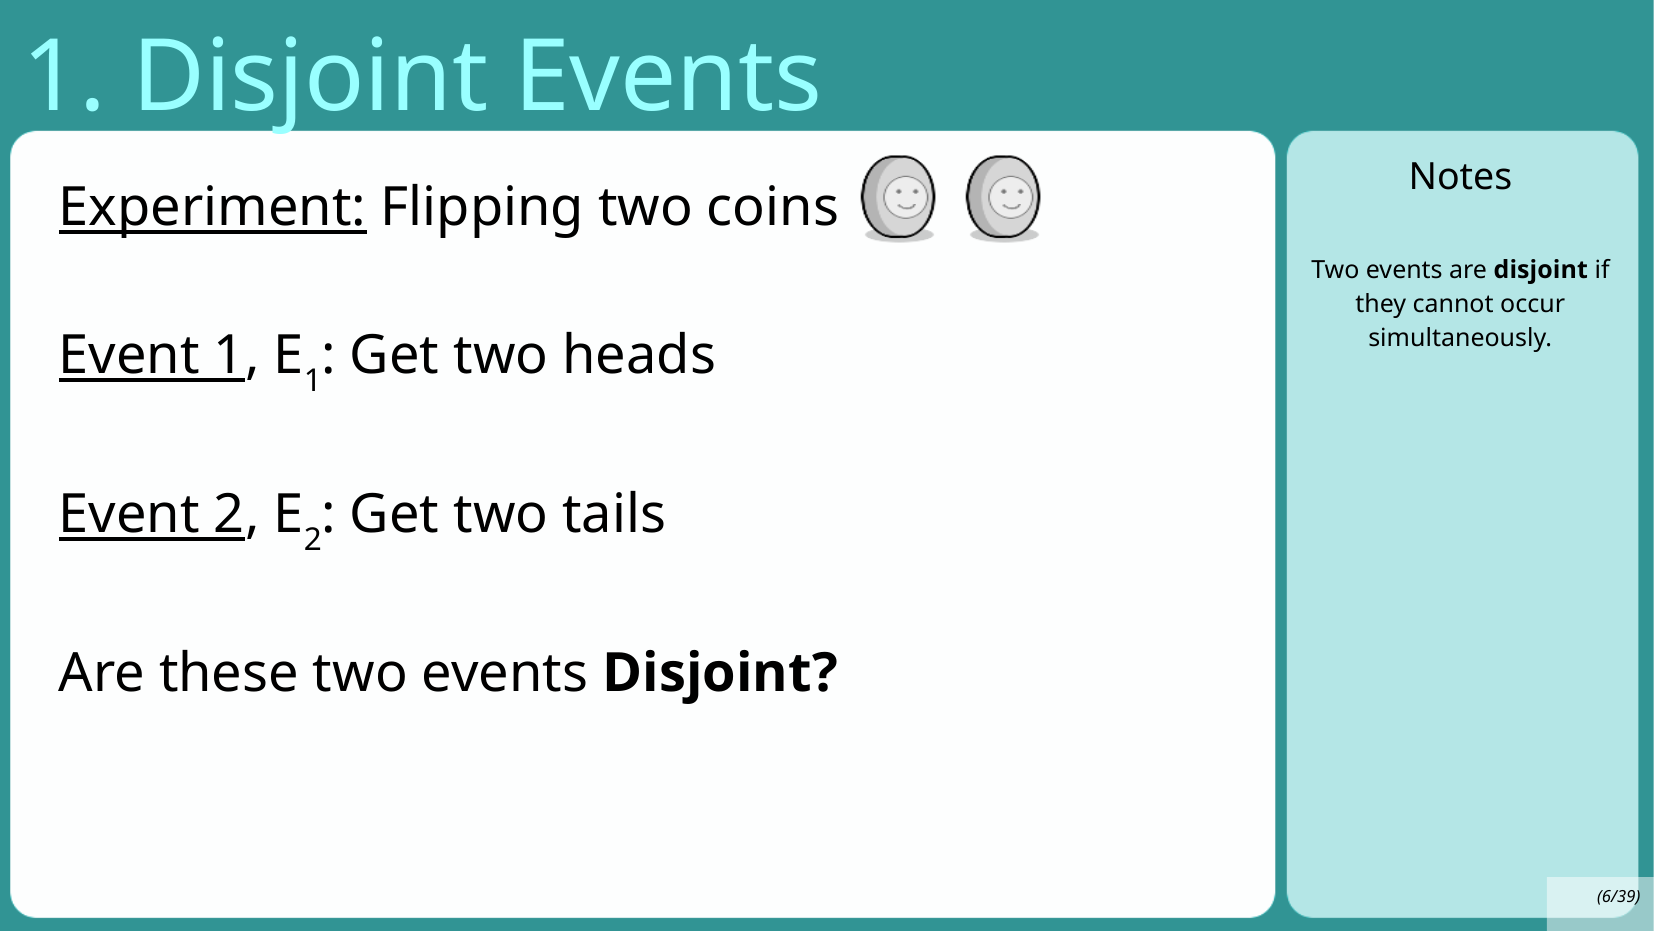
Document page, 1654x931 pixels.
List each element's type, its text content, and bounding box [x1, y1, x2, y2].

text_box Notes Two events are disjoint if they cannot occur simultaneously. [1290, 141, 1631, 661]
text_box Experiment: Flipping two coins Event 1, E1: Get two heads Event 2, E2: Get two tails Are these two events Disjoint? [58, 167, 1228, 620]
picture [0, 0, 1654, 931]
title 1. Disjoint Events [22, 13, 1511, 130]
text_box (<number>/39) [1546, 877, 1654, 931]
